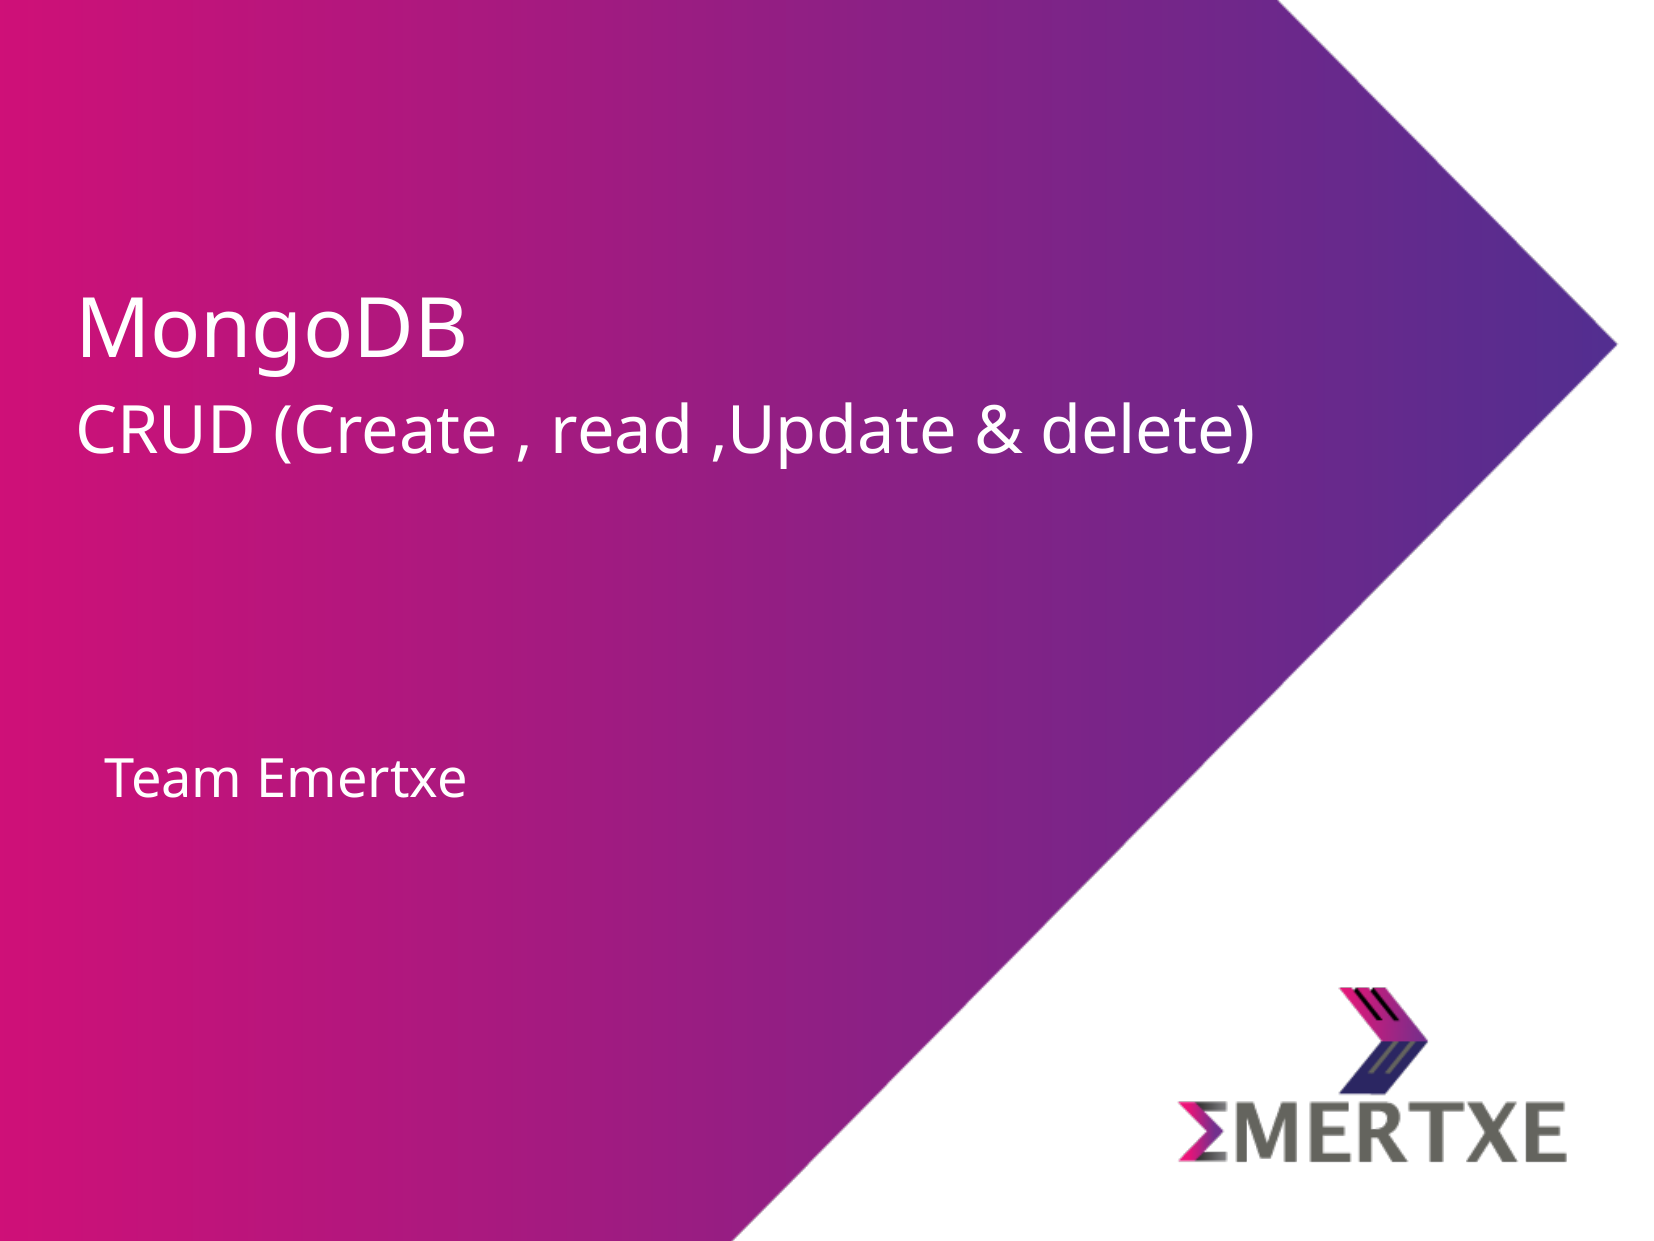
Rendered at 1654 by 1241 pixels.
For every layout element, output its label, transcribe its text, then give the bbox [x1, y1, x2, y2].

picture [0, 0, 1654, 1241]
title MongoDB CRUD (Create , read ,Update & delete) [75, 294, 1564, 606]
